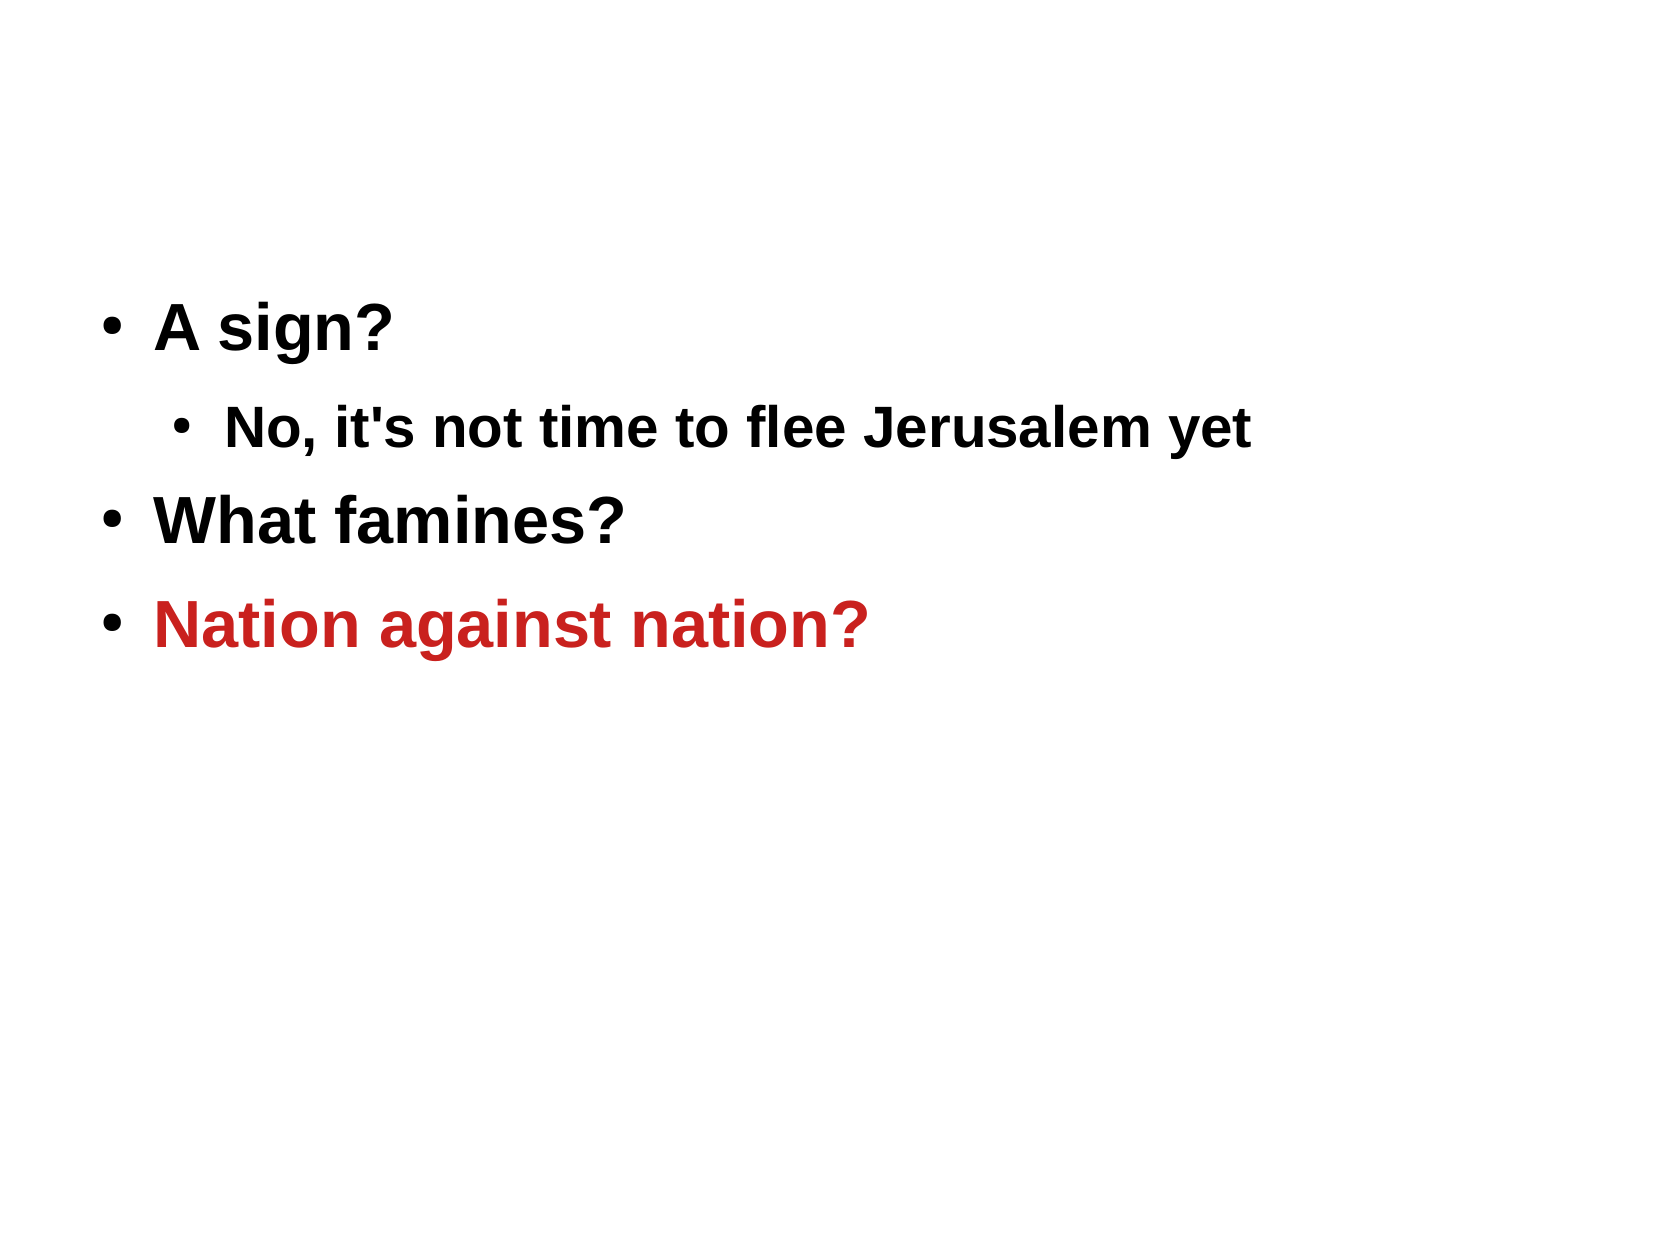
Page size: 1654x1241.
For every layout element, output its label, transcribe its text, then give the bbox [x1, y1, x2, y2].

list A sign? No, it's not time to flee Jerusalem yet What famines? Nation against nation? [82, 290, 1571, 1010]
